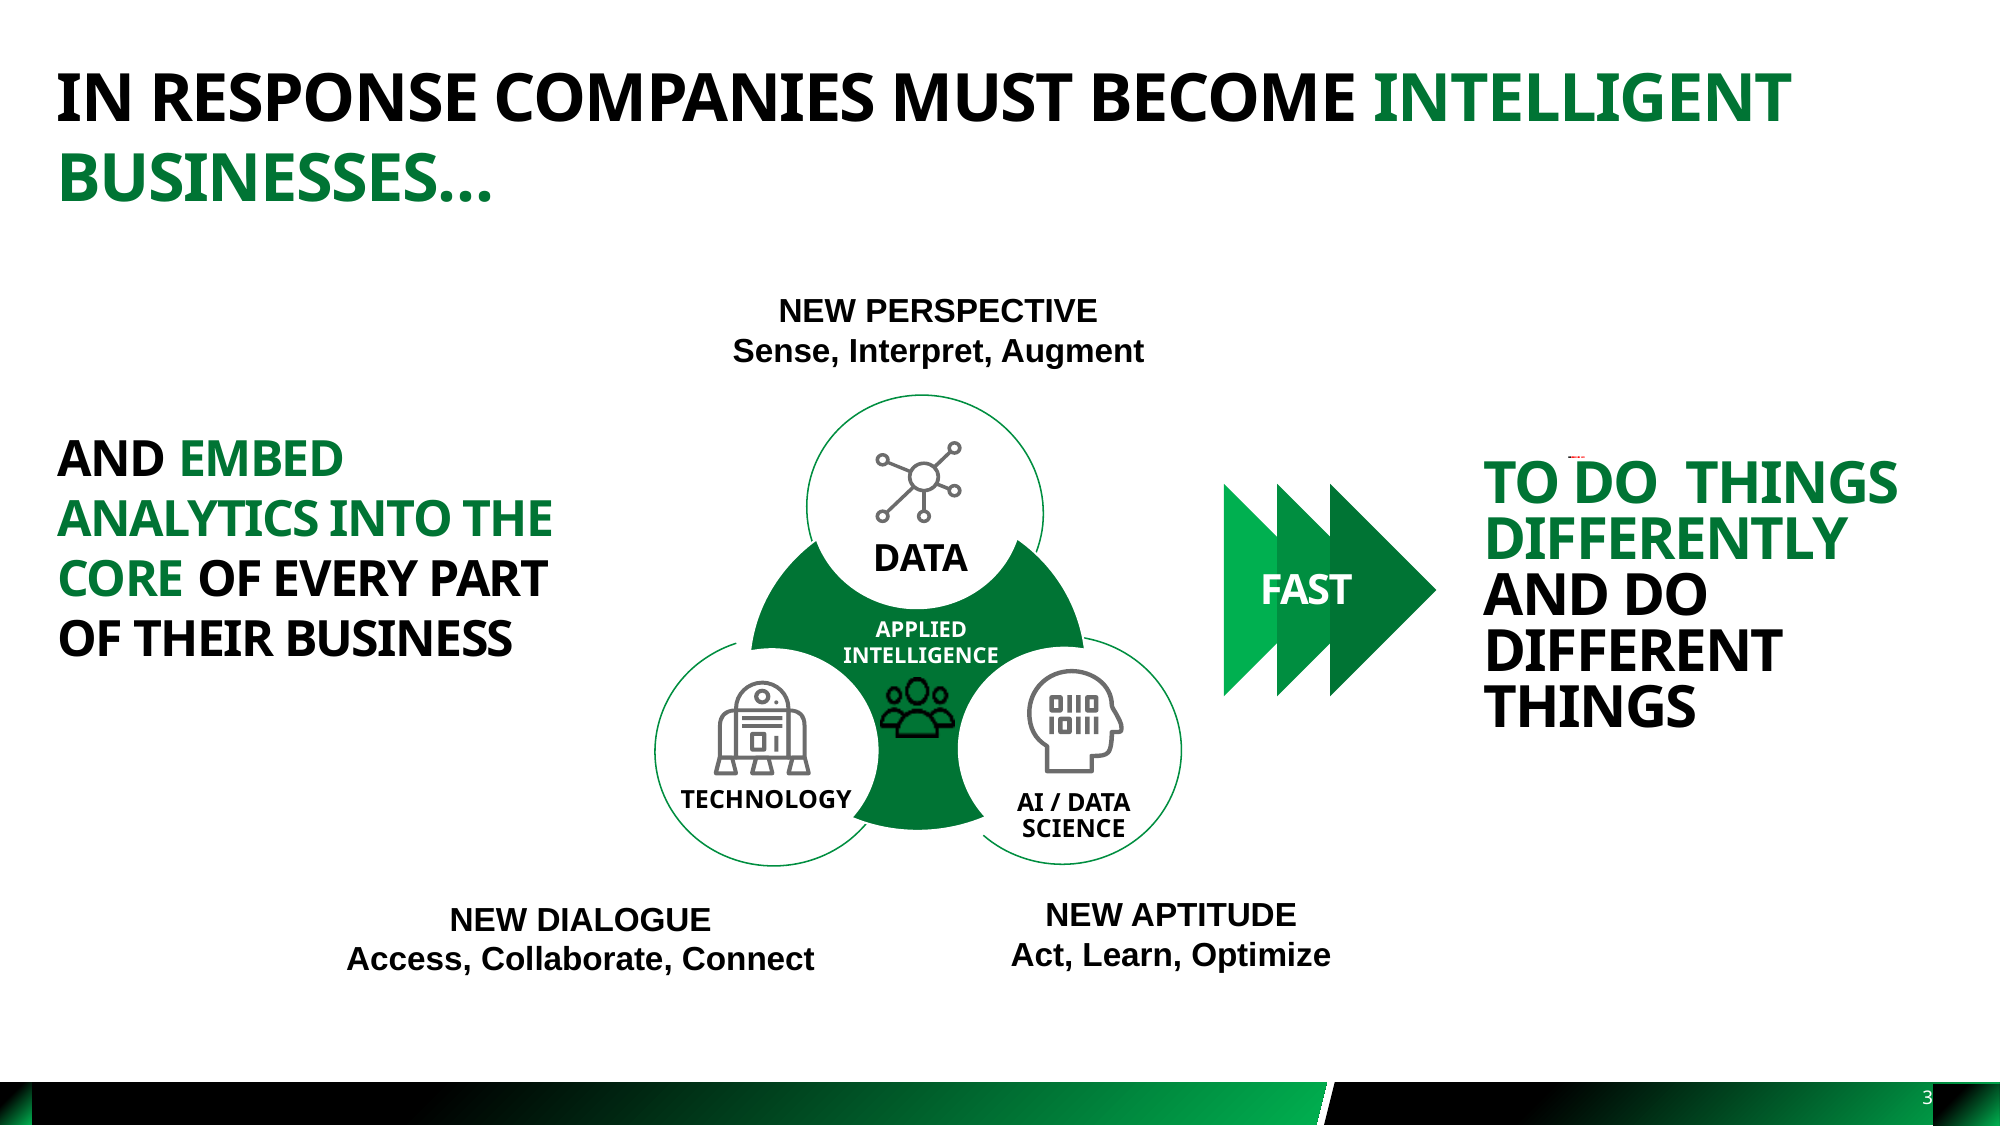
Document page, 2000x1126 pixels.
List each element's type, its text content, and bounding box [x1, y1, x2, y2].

text_box DATA [786, 538, 1056, 580]
text_box [713, 680, 811, 776]
text_box TECHNOLOGY [665, 786, 868, 814]
text_box [843, 676, 991, 831]
text_box NEW DIALOGUE Access, Collaborate, Connect [326, 897, 835, 978]
text_box NEW APTITUDE Act, Learn, Optimize [943, 892, 1400, 973]
text_box AND EMBED ANALYTICS INTO THE CORE OF EVERY PART OF THEIR BUSINESS [43, 418, 604, 674]
text_box [1223, 483, 1437, 697]
text_box [750, 567, 911, 665]
text_box AI / DATA SCIENCE [979, 789, 1169, 844]
text_box APPLIED INTELLIGENCE [828, 608, 1014, 676]
title IN RESPONSE COMPANIES MUST BECOME INTELLIGENT BUSINESSES… [56, 54, 1944, 182]
picture [880, 678, 955, 738]
text_box NEW PERSPECTIVE Sense, Interpret, Augment [726, 289, 1151, 370]
text_box [1027, 668, 1124, 774]
text_box FAST [1244, 555, 1368, 621]
text_box [923, 576, 1086, 660]
text_box [875, 441, 962, 524]
text_box TO DO THINGS DIFFERENTLY AND DO TO DO THINGS DIFFERENTLY AND DO DIFFERENT THINGS [1483, 455, 2000, 575]
